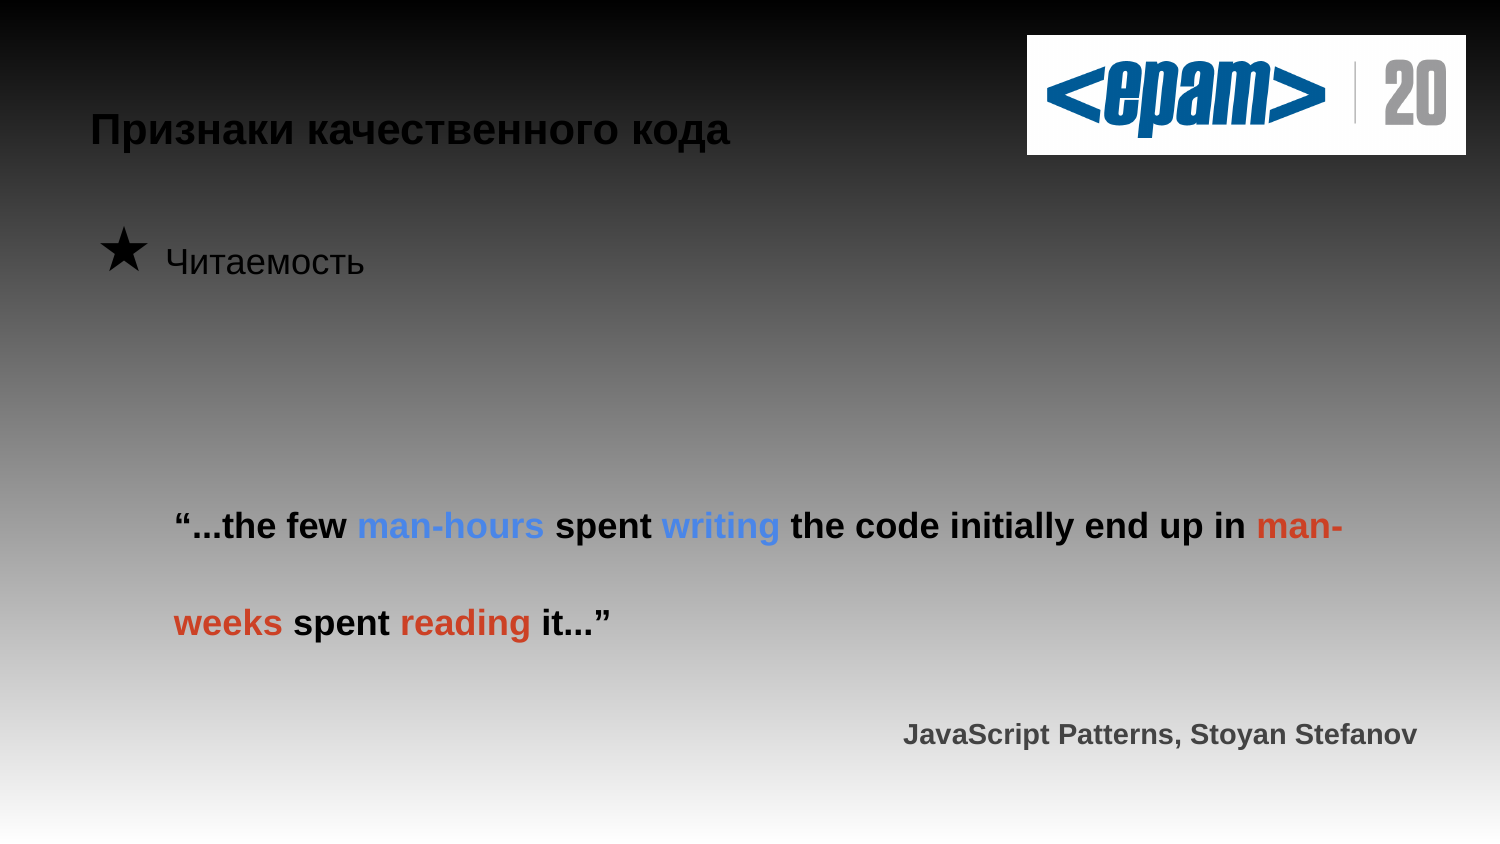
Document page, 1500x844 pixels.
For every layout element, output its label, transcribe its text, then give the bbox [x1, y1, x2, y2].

title Признаки качественного кода [75, 33, 1425, 175]
title “...the few man-hours spent writing the code initially end up in man-weeks spent reading it...” [158, 415, 1434, 664]
subtitle JavaScript Patterns, Stoyan Stefanov [158, 679, 1434, 808]
picture [1027, 35, 1466, 155]
list Читаемость [75, 196, 1425, 808]
